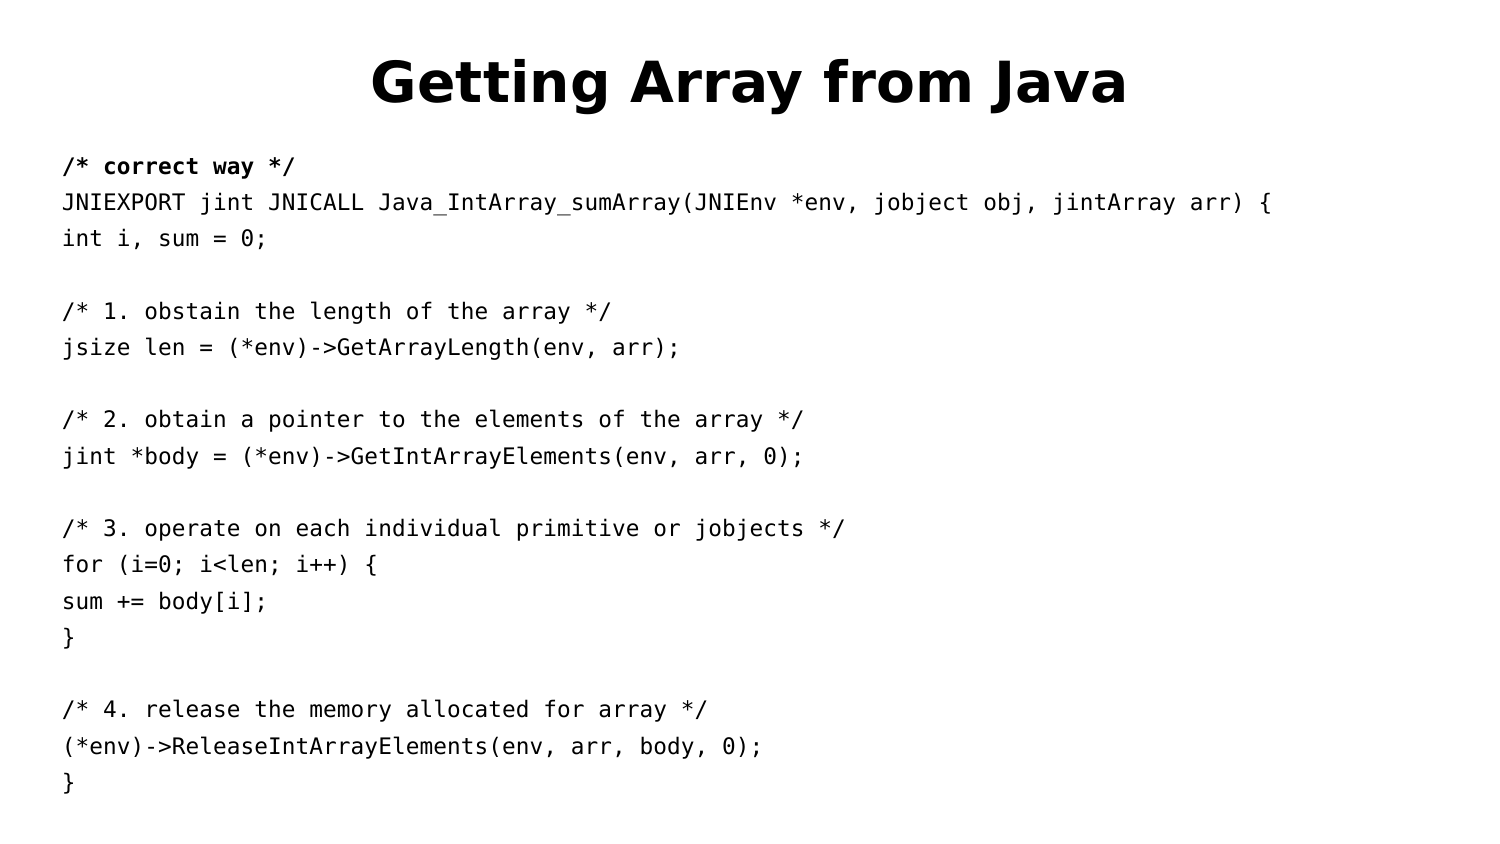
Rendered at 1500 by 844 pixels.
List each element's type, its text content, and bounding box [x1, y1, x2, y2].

title Getting Array from Java [75, 33, 1425, 133]
list /* correct way */ JNIEXPORT jint JNICALL Java_IntArray_sumArray(JNIEnv *env, jobject obj, jintArray arr) { int i, sum = 0; /* 1. obstain the length of the array */ jsize len = (*env)->GetArrayLength(env, arr); /* 2. obtain a pointer to the elements of the array */ jint *body = (*env)->GetIntArrayElements(env, arr, 0); /* 3. operate on each individual primitive or jobjects */ for (i=0; i<len; i++) { sum += body[i]; } /* 4. release the memory allocated for array */ (*env)->ReleaseIntArrayElements(env, arr, body, 0); } [61, 153, 1382, 807]
